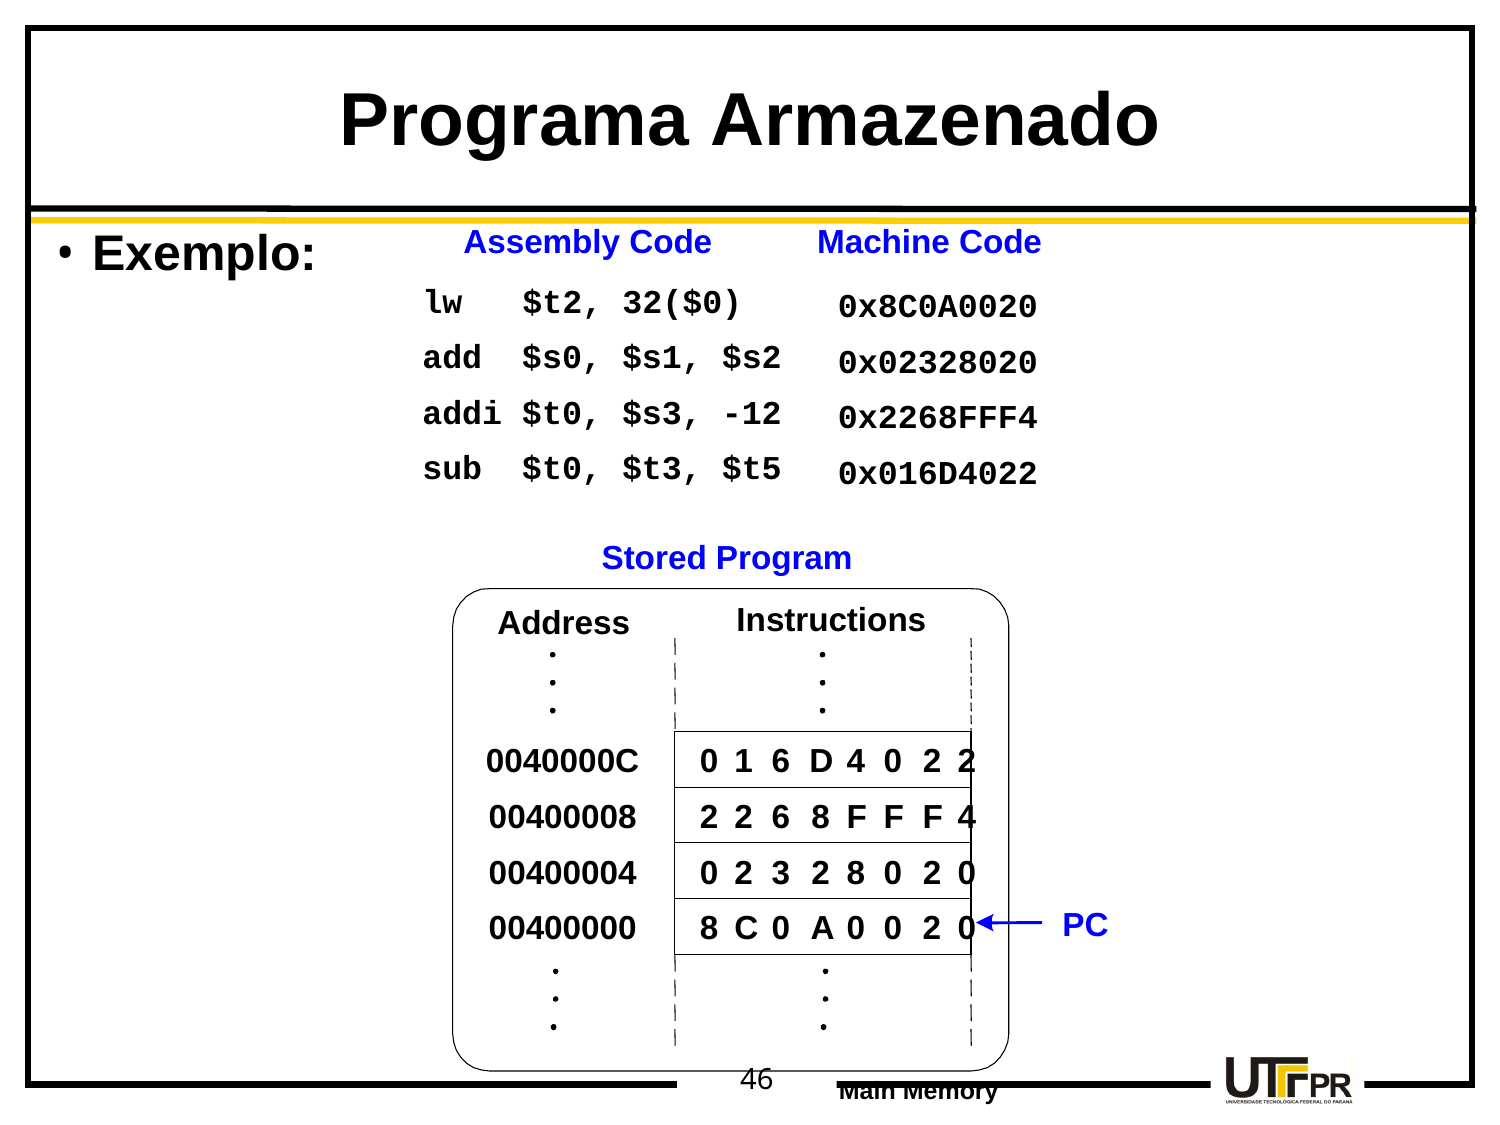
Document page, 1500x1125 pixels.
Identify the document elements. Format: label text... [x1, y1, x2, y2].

text_box Stored Program [601, 536, 853, 577]
text_box 0 [688, 739, 719, 780]
text_box 0x016D4022 [826, 451, 1039, 492]
text_box 2 [910, 906, 942, 947]
text_box A [798, 906, 834, 947]
text_box 0 [759, 906, 791, 947]
text_box sub $t0, $t3, $t5 [410, 446, 783, 487]
text_box 0 [972, 906, 977, 947]
text_box 0 [871, 850, 903, 891]
list Exemplo: [41, 219, 1447, 1125]
text_box 2 [972, 739, 977, 780]
text_box F [871, 795, 904, 836]
text_box 2 [688, 795, 719, 836]
text_box 0 [834, 906, 866, 947]
text_box 4 [834, 739, 866, 780]
text_box 0 [945, 850, 970, 891]
text_box 0 [688, 850, 719, 891]
text_box 0 [972, 850, 977, 891]
text_box D [797, 739, 834, 780]
text_box 4 [972, 795, 977, 836]
text_box 2 [799, 850, 830, 891]
text_box 2 [911, 739, 942, 780]
text_box 0x8C0A0020 [826, 284, 1039, 325]
text_box addi $t0, $s3, -12 [410, 391, 783, 431]
text_box 0 [963, 864, 970, 881]
text_box 00400004 [477, 850, 637, 891]
text_box Instructions [724, 598, 927, 639]
text_box F [910, 795, 943, 836]
text_box Address [485, 600, 631, 641]
text_box 2 [722, 795, 753, 836]
text_box Main Memory [830, 1074, 1000, 1105]
text_box 6 [759, 795, 791, 836]
text_box 6 [759, 739, 791, 780]
text_box 1 [722, 739, 753, 780]
text_box 0040000C [474, 739, 640, 780]
text_box 0 [963, 919, 970, 936]
text_box F [834, 795, 867, 836]
text_box 8 [834, 850, 866, 891]
text_box add $s0, $s1, $s2 [410, 335, 783, 376]
text_box 3 [759, 850, 791, 891]
title Programa Armazenado [0, 66, 1500, 173]
text_box C [722, 906, 759, 947]
text_box 0x02328020 [826, 340, 1039, 381]
text_box 2 [722, 850, 753, 891]
text_box 8 [799, 795, 830, 836]
text_box lw $t2, 32($0) [410, 279, 743, 320]
text_box 2 [911, 850, 942, 891]
text_box 4 [962, 810, 968, 820]
text_box Assembly Code [463, 220, 713, 261]
text_box 0 [871, 739, 903, 780]
text_box 0x2268FFF4 [826, 395, 1039, 436]
text_box Machine Code [817, 220, 1043, 261]
text_box 00400008 [477, 794, 637, 835]
text_box 0 [871, 906, 903, 947]
text_box 00400000 [477, 906, 637, 947]
text_box [975, 913, 994, 932]
text_box 8 [688, 906, 719, 947]
text_box 2 [945, 739, 970, 780]
text_box PC [1062, 902, 1109, 943]
text_box 0 [945, 906, 970, 947]
text_box 4 [945, 795, 970, 836]
